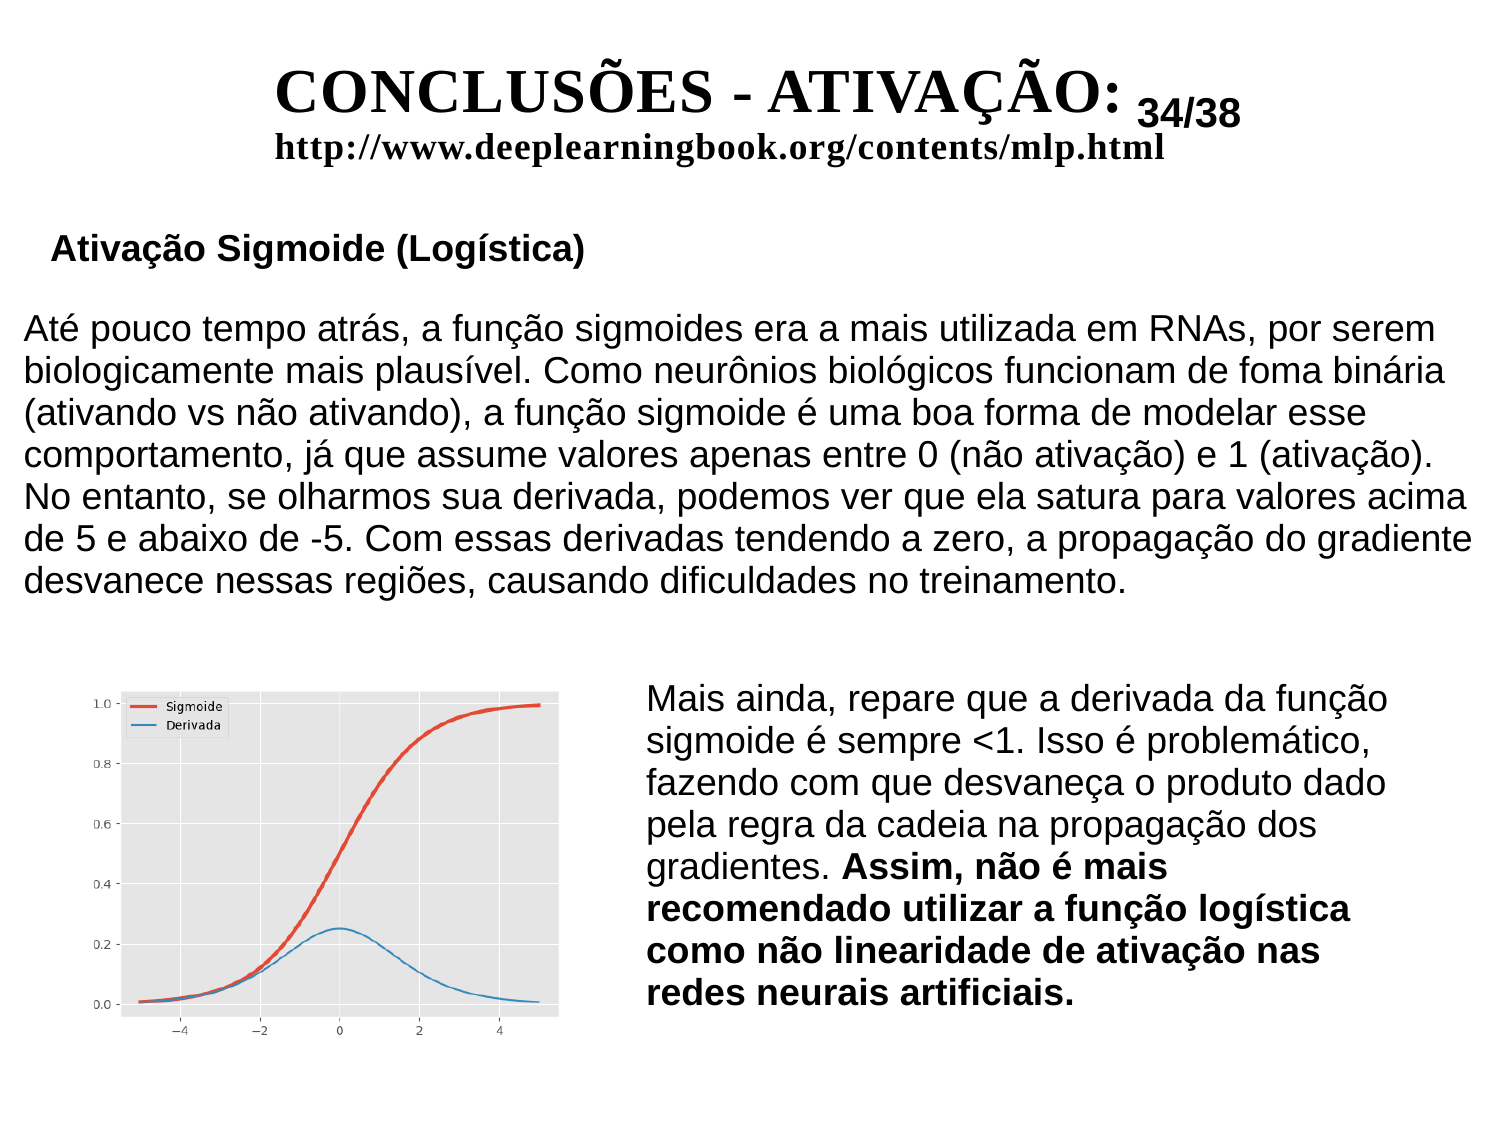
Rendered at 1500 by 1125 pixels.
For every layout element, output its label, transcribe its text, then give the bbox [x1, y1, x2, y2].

text_box Mais ainda, repare que a derivada da função sigmoide é sempre <1. Isso é problemático, fazendo com que desvaneça o produto dado pela regra da cadeia na propagação dos gradientes. Assim, não é mais recomendado utilizar a função logística como não linearidade de ativação nas redes neurais artificiais. [631, 670, 1418, 1022]
picture [49, 639, 615, 1063]
text_box CONCLUSÕES - ATIVAÇÃO: http://www.deeplearningbook.org/contents/mlp.html [259, 49, 1193, 258]
text_box 34/38 [1122, 82, 1335, 144]
text_box Até pouco tempo atrás, a função sigmoides era a mais utilizada em RNAs, por serem biologicamente mais plausível. Como neurônios biológicos funcionam de foma binária (ativando vs não ativando), a função sigmoide é uma boa forma de modelar esse comportamento, já que assume valores apenas entre 0 (não ativação) e 1 (ativação). No entanto, se olharmos sua derivada, podemos ver que ela satura para valores acima de 5 e abaixo de -5. Com essas derivadas tendendo a zero, a propagação do gradiente desvanece nessas regiões, causando dificuldades no treinamento. [8, 300, 1489, 945]
text_box Ativação Sigmoide (Logística) [35, 220, 674, 300]
